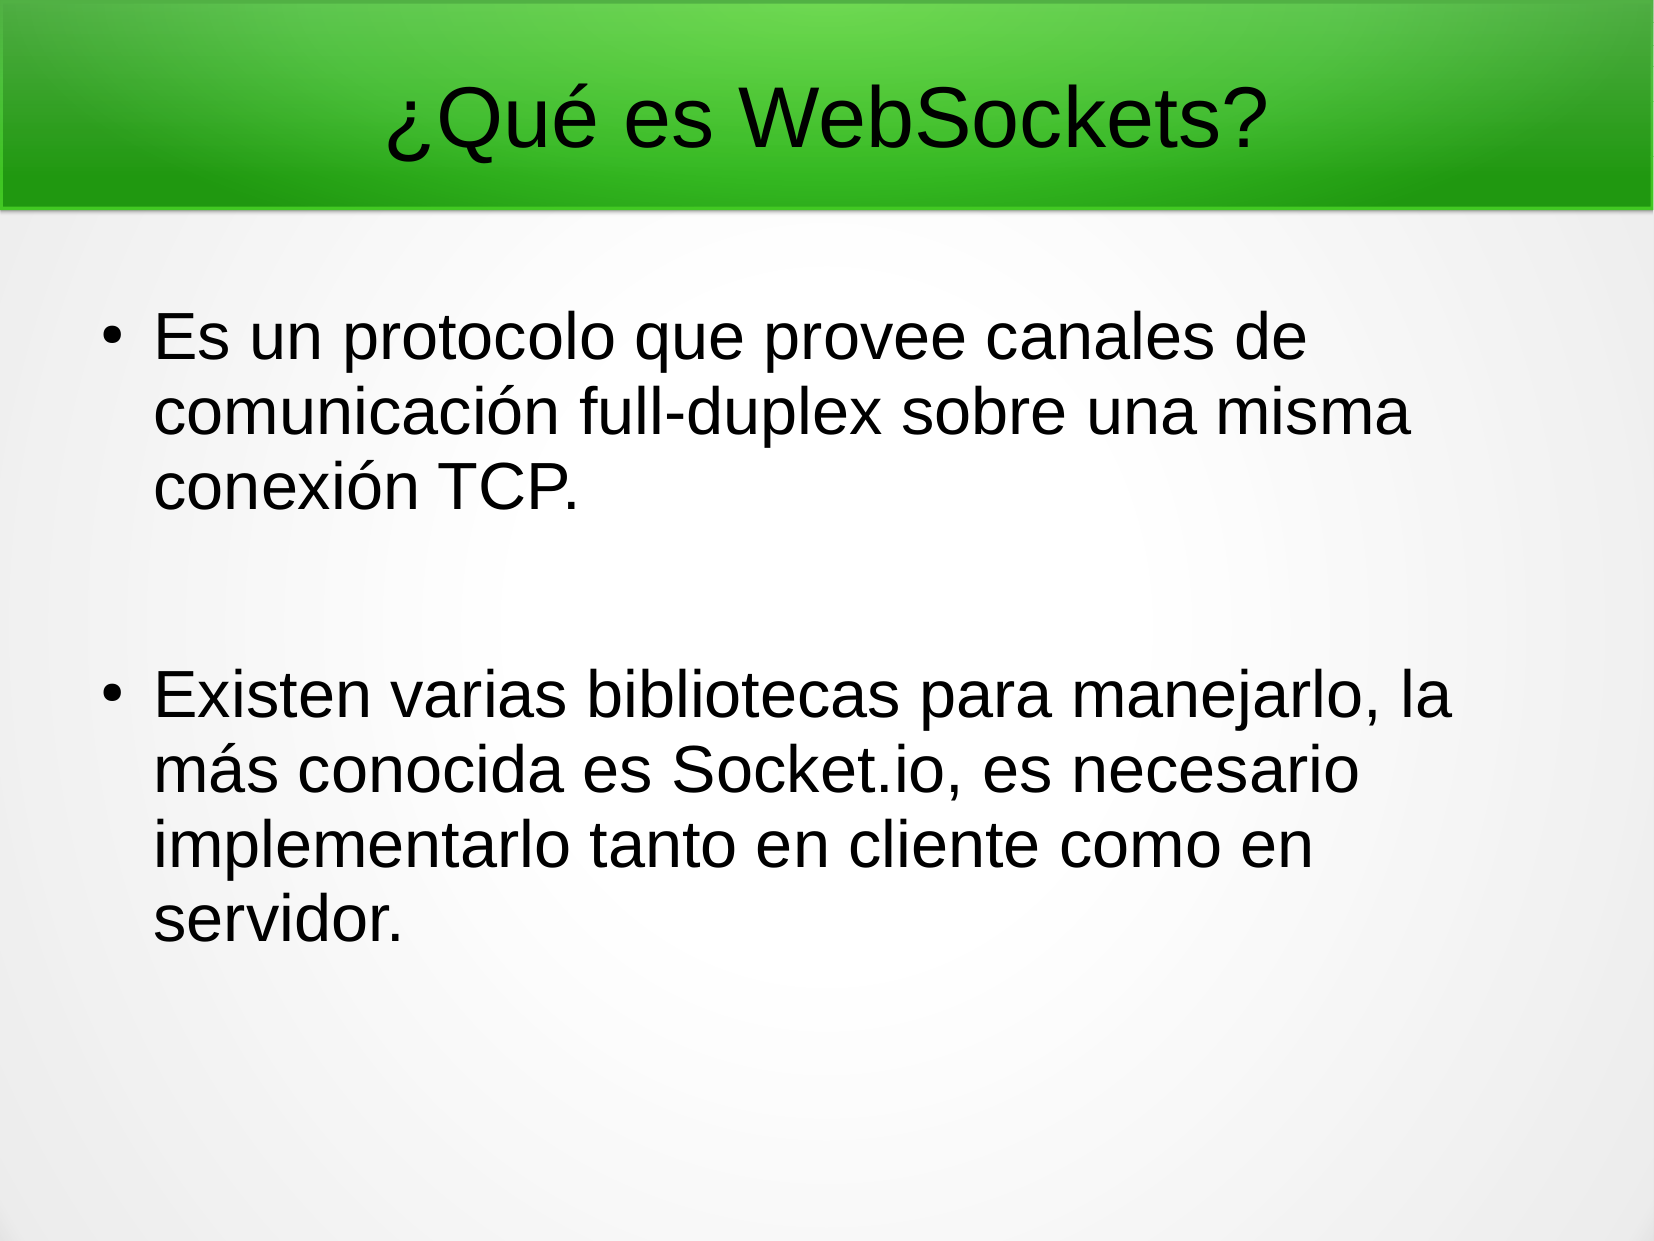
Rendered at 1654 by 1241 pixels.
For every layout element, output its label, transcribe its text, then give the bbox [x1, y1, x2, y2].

list Es un protocolo que provee canales de comunicación full-duplex sobre una misma conexión TCP. Existen varias bibliotecas para manejarlo, la más conocida es Socket.io, es necesario implementarlo tanto en cliente como en servidor. [82, 299, 1571, 1019]
title ¿Qué es WebSockets? [82, 47, 1571, 189]
